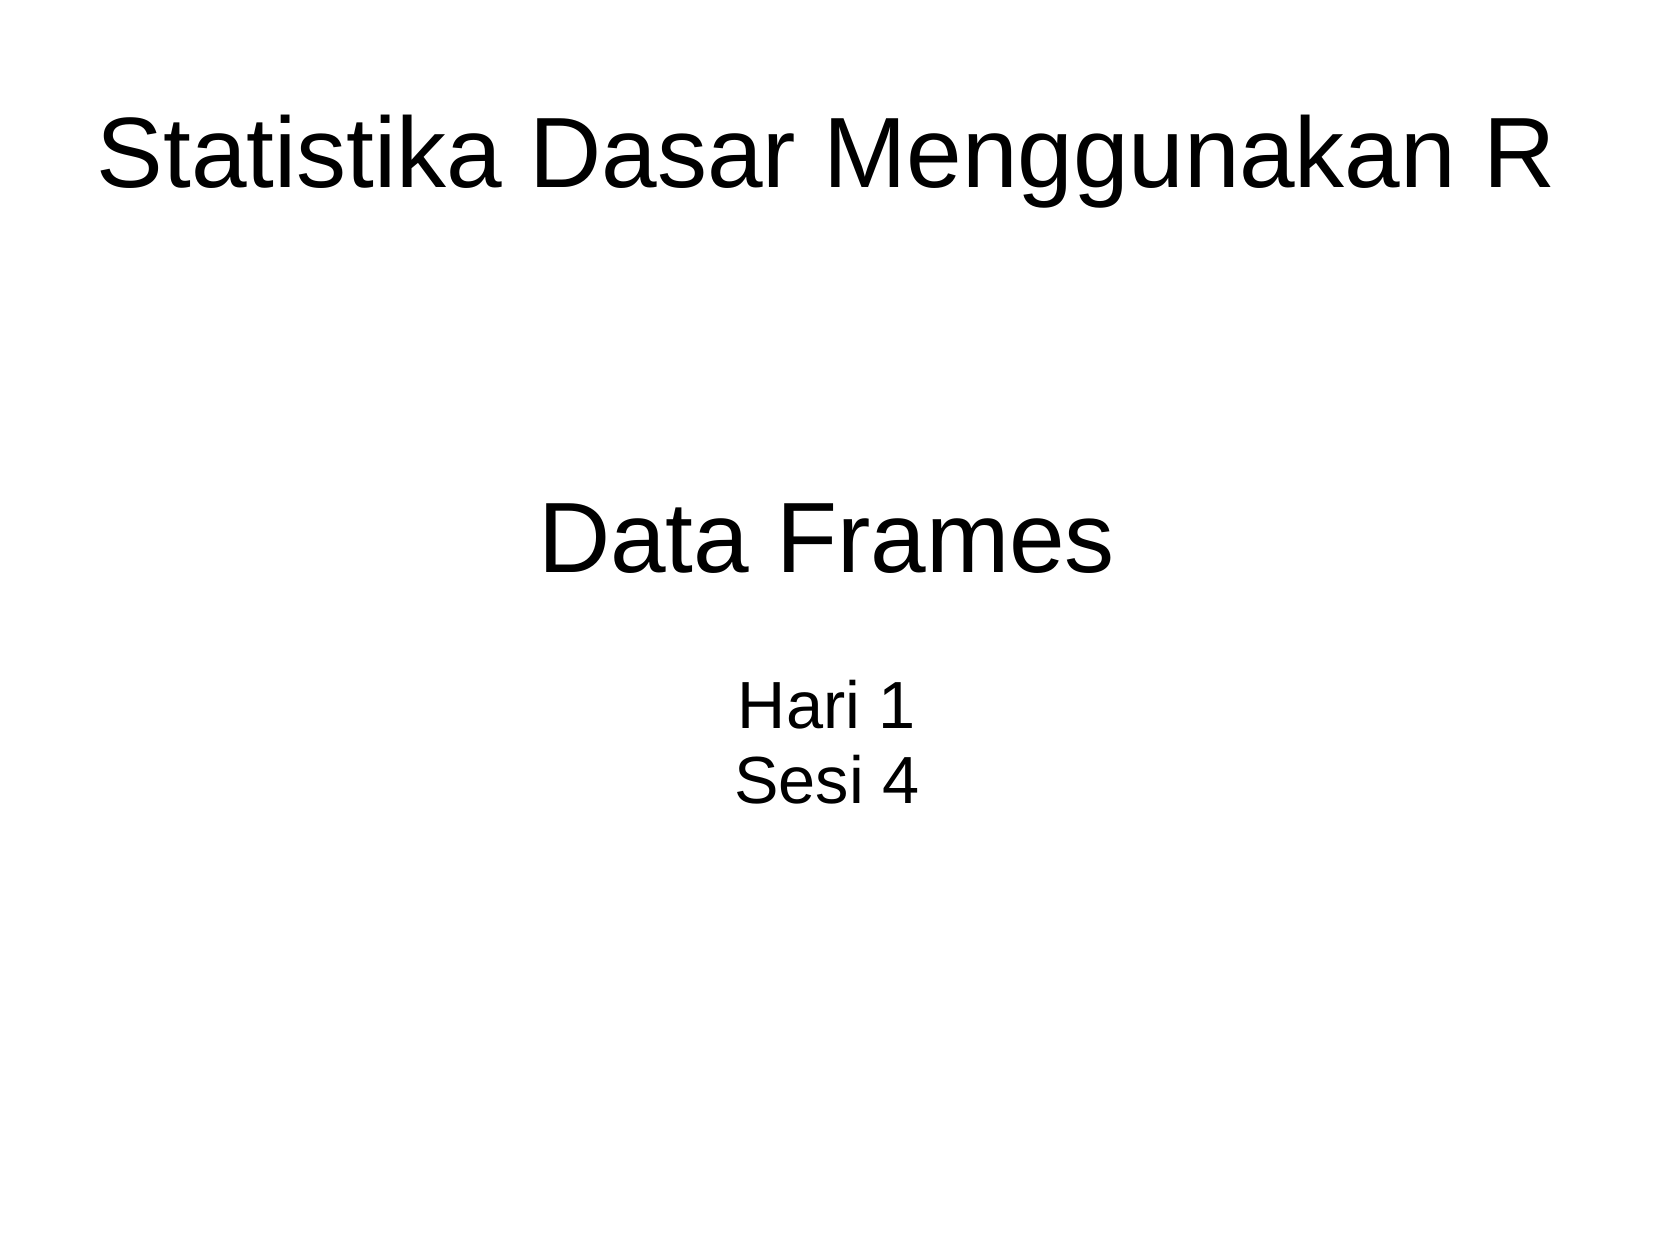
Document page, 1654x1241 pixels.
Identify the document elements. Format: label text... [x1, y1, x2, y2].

subtitle Data Frames Hari 1 Sesi 4 [82, 290, 1571, 1010]
title Statistika Dasar Menggunakan R [82, 49, 1571, 257]
